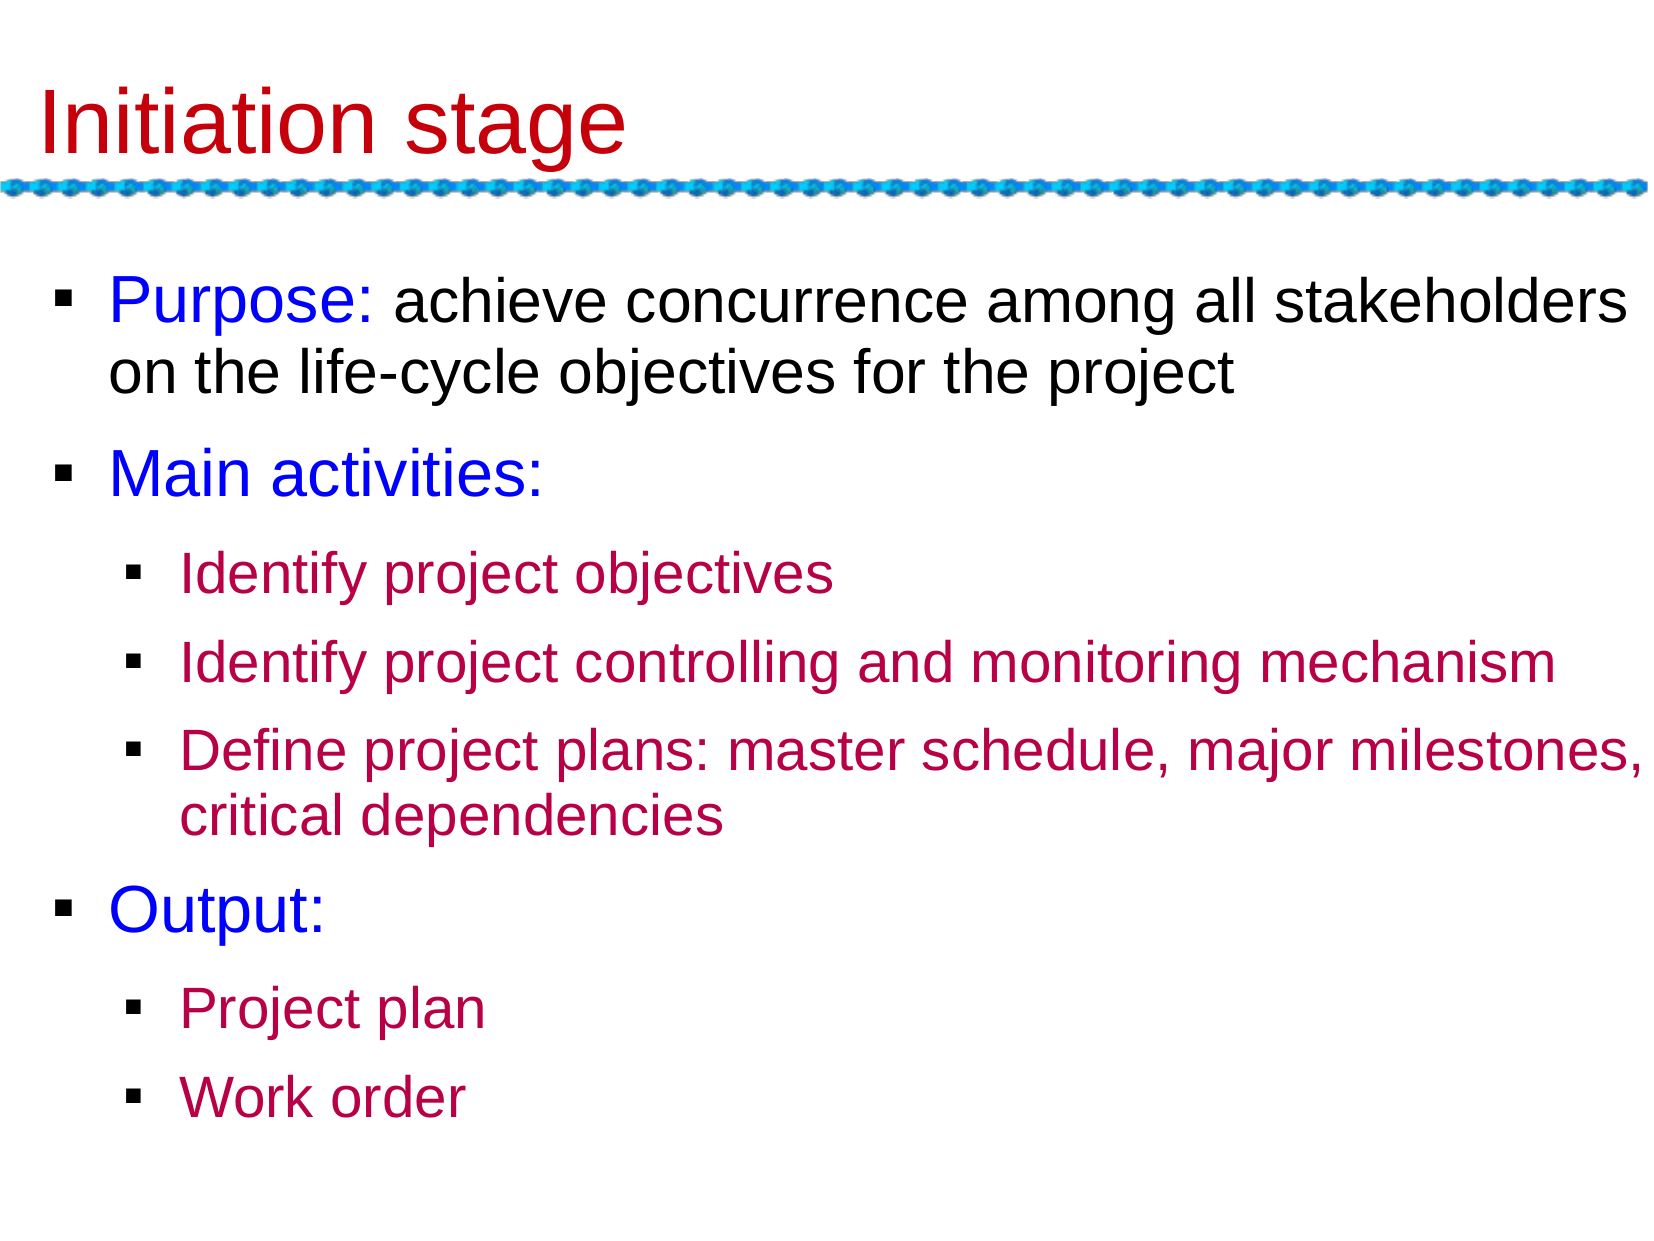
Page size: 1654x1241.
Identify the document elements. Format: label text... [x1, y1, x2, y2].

title Initiation stage [37, 37, 1651, 208]
list Purpose: achieve concurrence among all stakeholders on the life-cycle objectives for the project Main activities: Identify project objectives Identify project controlling and monitoring mechanism Define project plans: master schedule, major milestones, critical dependencies Output: Project plan Work order [37, 262, 1651, 1163]
picture [0, 178, 37, 199]
